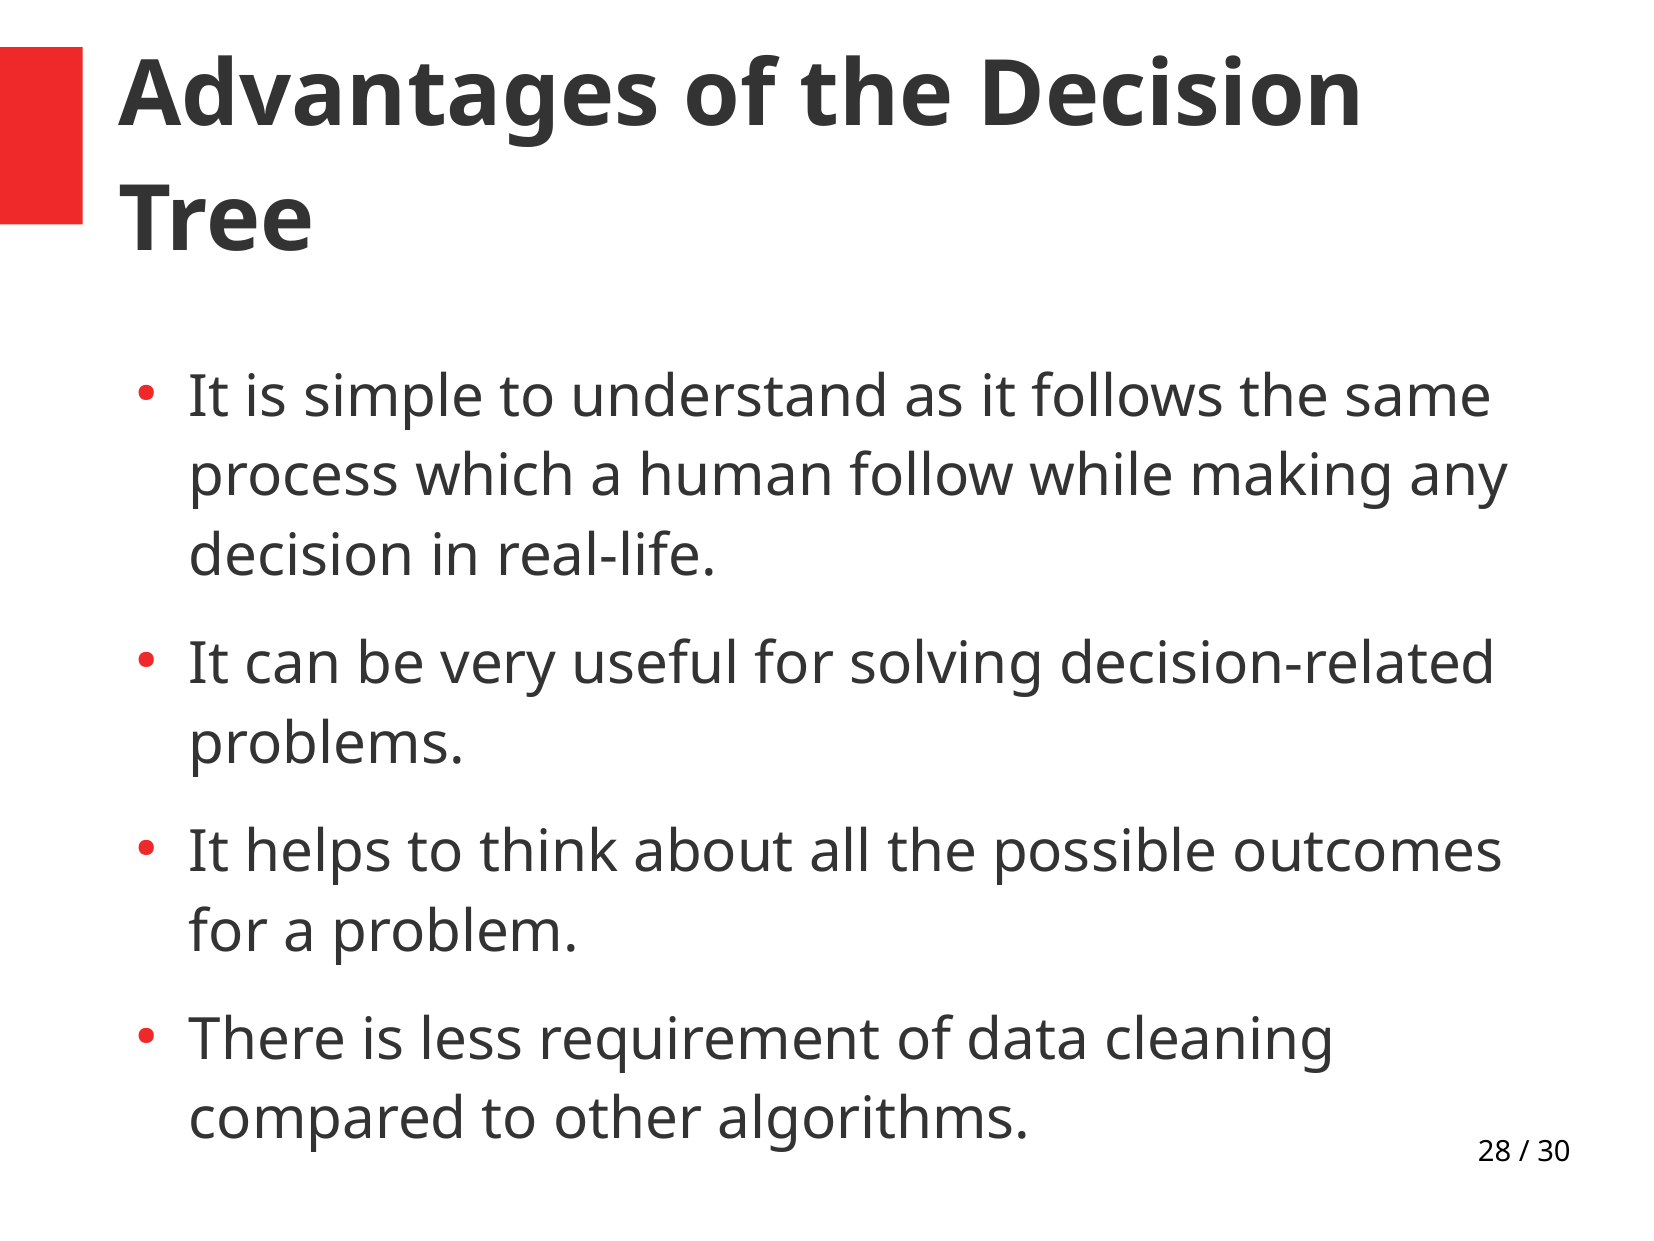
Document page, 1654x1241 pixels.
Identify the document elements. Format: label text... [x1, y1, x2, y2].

title Advantages of the Decision Tree [118, 28, 1571, 278]
list It is simple to understand as it follows the same process which a human follow while making any decision in real-life. It can be very useful for solving decision-related problems. It helps to think about all the possible outcomes for a problem. There is less requirement of data cleaning compared to other algorithms. [118, 354, 1536, 1074]
